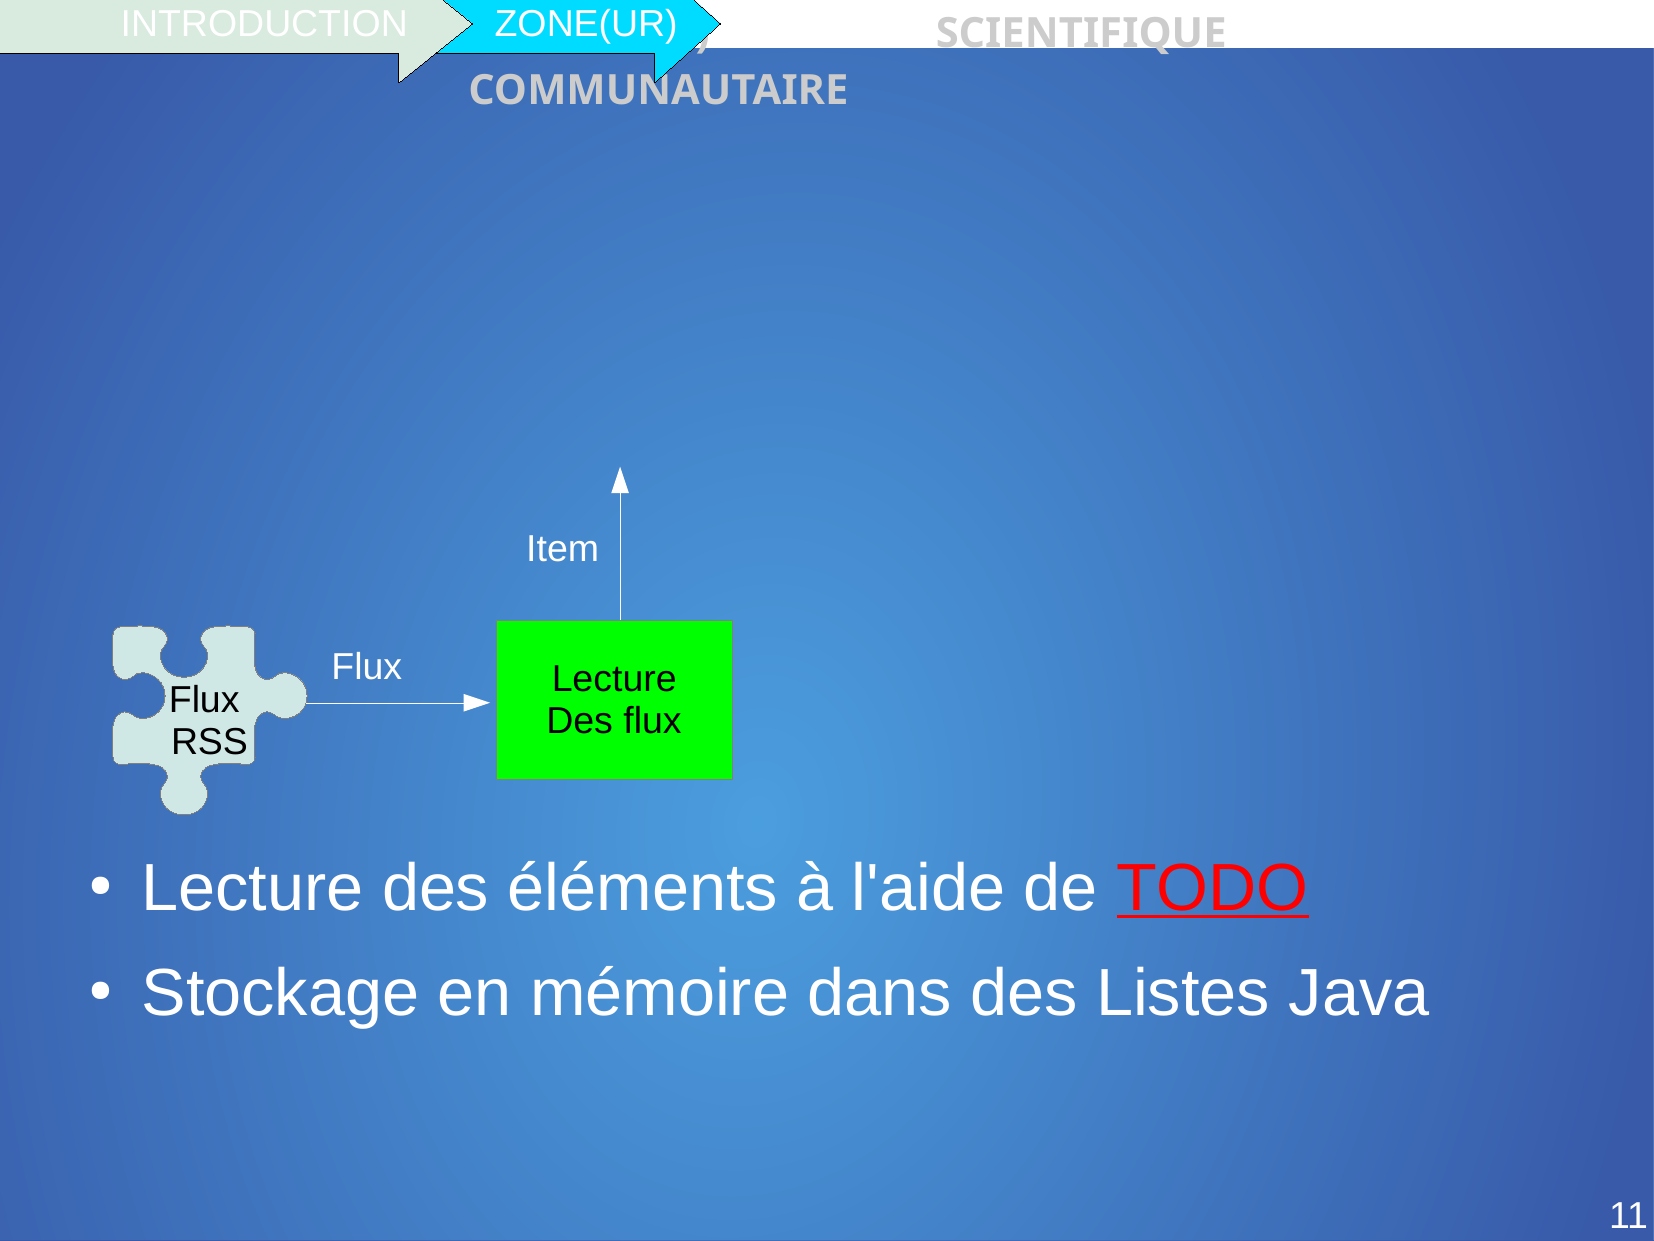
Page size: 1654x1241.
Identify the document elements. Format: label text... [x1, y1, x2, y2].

text_box INTRODUCTION [0, 0, 473, 83]
list Lecture des éléments à l'aide de TODO Stockage en mémoire dans des Listes Java [70, 850, 1607, 1158]
text_box Item [511, 519, 615, 577]
picture [654, 78, 662, 96]
text_box Flux RSS [112, 625, 308, 815]
text_box Flux [316, 637, 420, 695]
text_box Lecture Des flux [496, 620, 733, 780]
picture [0, 48, 1654, 1241]
text_box ZONE(UR) [436, 0, 721, 83]
